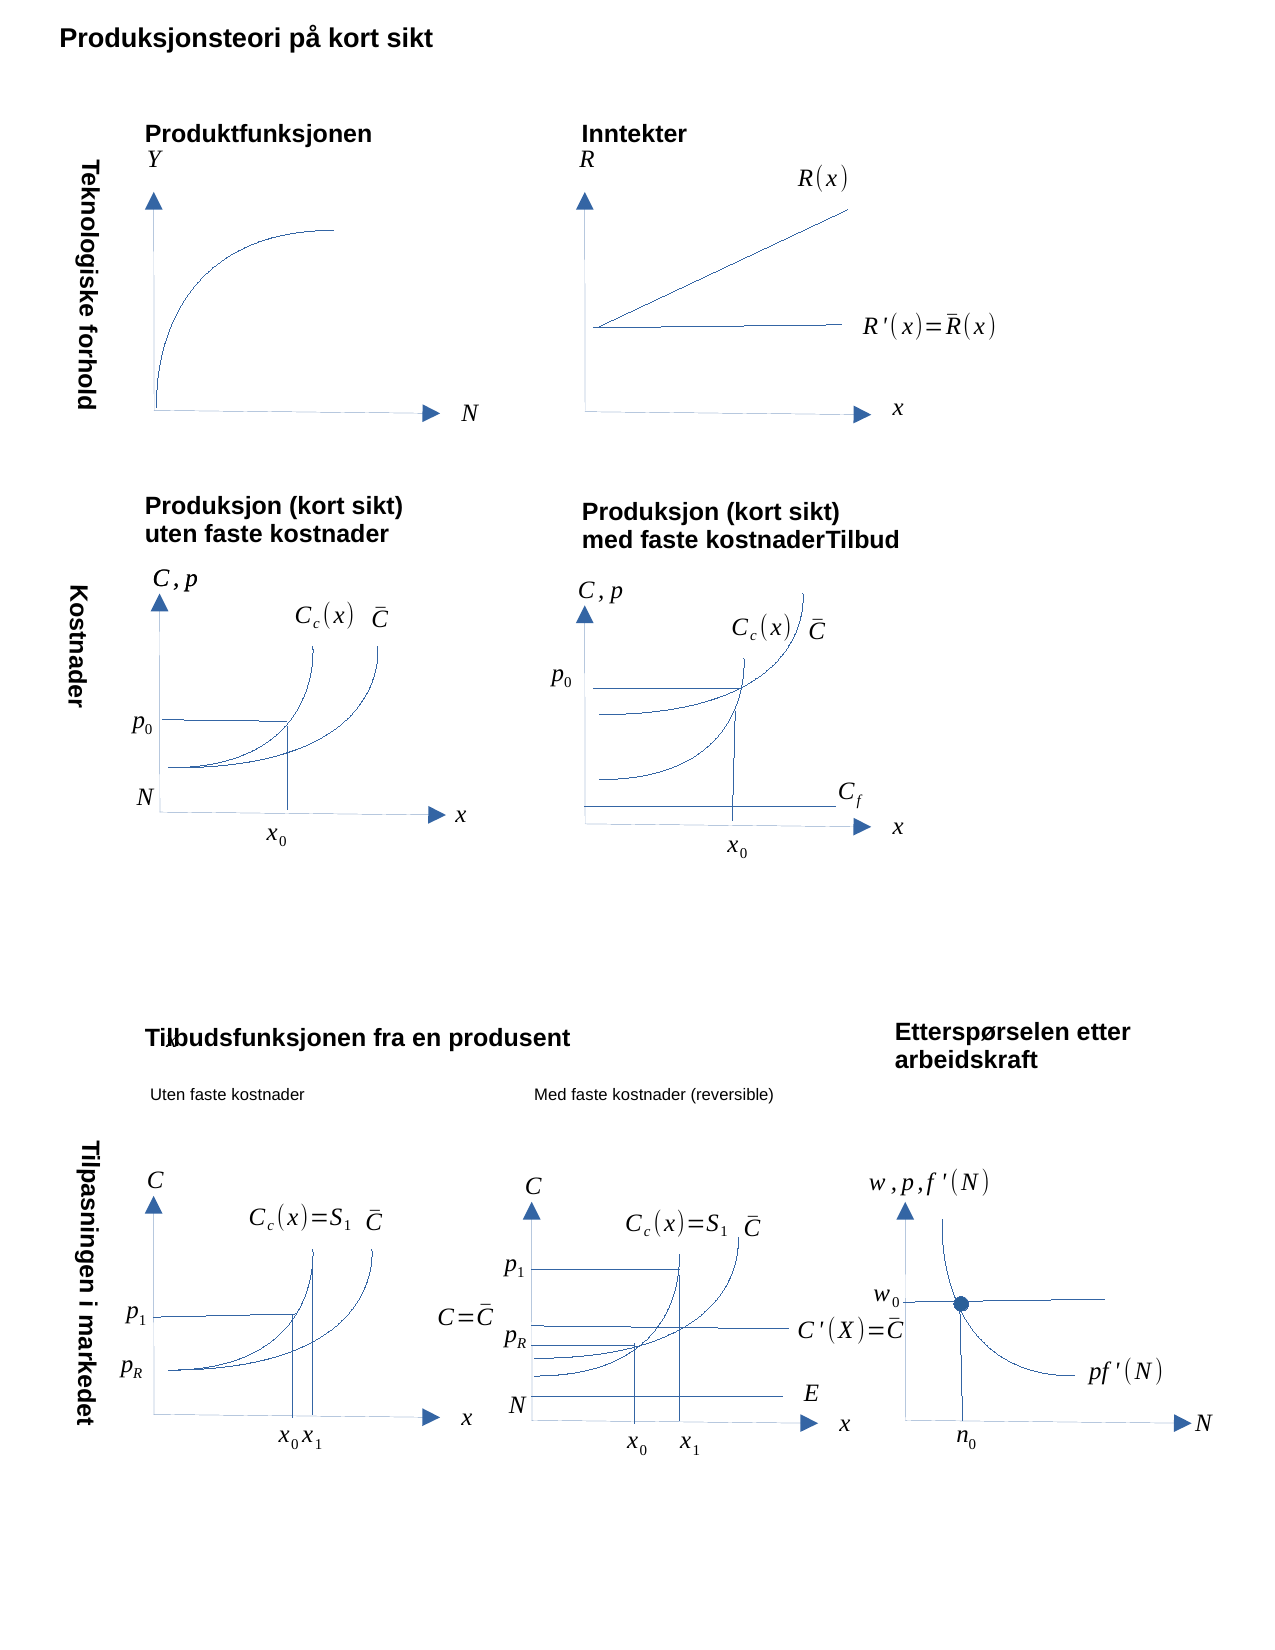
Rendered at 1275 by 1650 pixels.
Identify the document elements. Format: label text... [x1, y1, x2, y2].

chart [571, 156, 602, 174]
chart [619, 1208, 734, 1241]
chart [867, 1279, 906, 1311]
text_box Tilbudsfunksjonen fra en produsent [129, 1015, 621, 1087]
chart [791, 1314, 905, 1346]
chart [619, 1427, 653, 1459]
text_box Produksjon (kort sikt) uten faste kostnader [129, 484, 526, 556]
chart [258, 818, 293, 851]
text_box Produksjon (kort sikt) med faste kostnaderTilbud [567, 490, 963, 562]
chart [158, 1025, 185, 1054]
chart [1079, 1356, 1170, 1387]
chart [270, 1421, 328, 1453]
chart [146, 564, 204, 593]
chart [831, 777, 870, 809]
chart [884, 812, 911, 841]
chart [288, 600, 361, 633]
text_box Uten faste kostnader [135, 1077, 320, 1131]
chart [123, 706, 159, 738]
chart [1187, 1409, 1220, 1438]
text_box Med faste kostnader (reversible) [519, 1078, 790, 1131]
text_box Produktfunksjonen [130, 112, 526, 184]
chart [453, 399, 487, 428]
text_box Inntekter [566, 112, 703, 156]
chart [111, 1350, 150, 1382]
chart [359, 1208, 390, 1237]
chart [542, 659, 578, 691]
chart [431, 1303, 534, 1353]
chart [242, 1201, 358, 1234]
chart [862, 1167, 996, 1198]
chart [365, 606, 396, 634]
chart [453, 1403, 480, 1432]
chart [790, 163, 855, 194]
chart [831, 1409, 858, 1438]
text_box Kostnader [32, 569, 101, 954]
chart [117, 1297, 153, 1329]
chart [128, 783, 159, 812]
chart [802, 617, 833, 646]
chart [796, 1379, 827, 1408]
chart [906, 1314, 911, 1346]
text_box Produksjonsteori på kort sikt [44, 15, 473, 81]
chart [495, 1249, 531, 1282]
chart [140, 1167, 171, 1195]
chart [447, 801, 474, 829]
chart [949, 1421, 983, 1453]
chart [725, 612, 798, 645]
chart [500, 1391, 531, 1420]
text_box [953, 1296, 969, 1312]
chart [737, 1214, 768, 1243]
chart [571, 576, 630, 605]
chart [672, 1427, 706, 1459]
chart [518, 1173, 549, 1201]
chart [884, 393, 911, 422]
chart [855, 310, 1003, 342]
text_box Teknologiske forhold [43, 144, 113, 529]
chart [719, 830, 754, 862]
text_box Etterspørselen etter arbeidskraft [880, 1010, 1275, 1109]
text_box Tilpasningen i markedet [35, 1124, 113, 1509]
